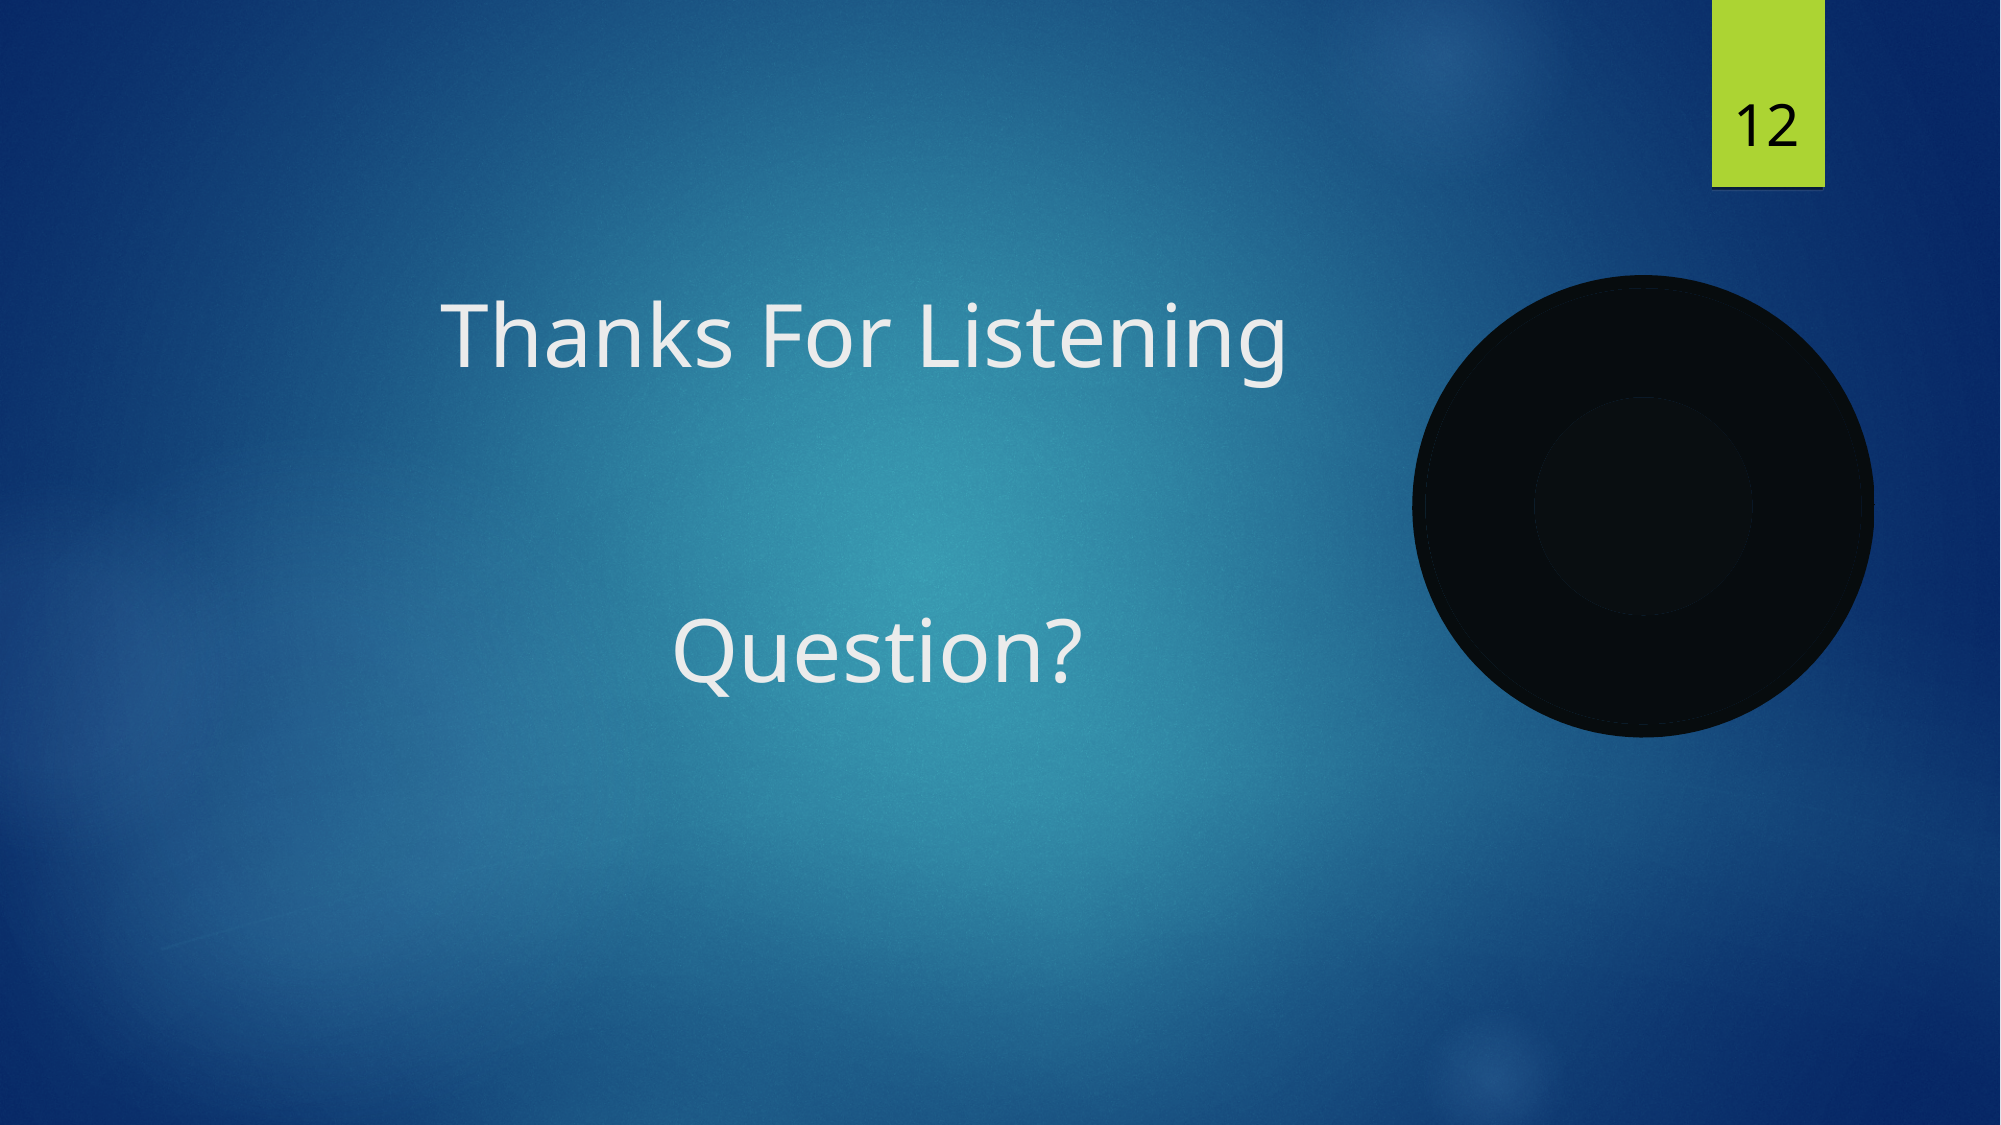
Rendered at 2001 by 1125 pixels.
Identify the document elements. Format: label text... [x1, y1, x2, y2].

text_box ‹#› [1698, 48, 1836, 175]
title Thanks For Listening Question? [105, 272, 1649, 503]
